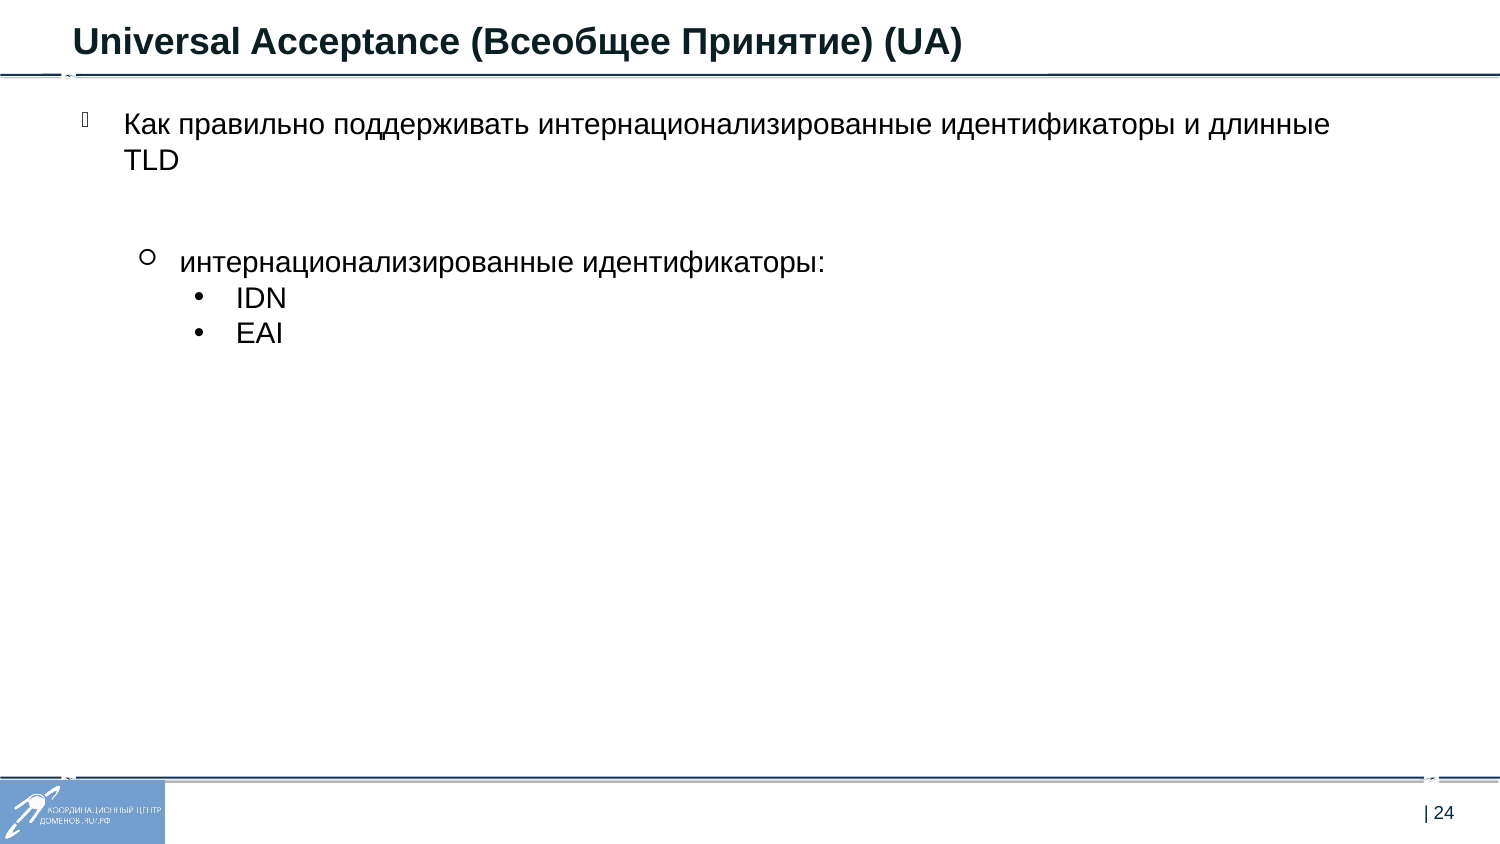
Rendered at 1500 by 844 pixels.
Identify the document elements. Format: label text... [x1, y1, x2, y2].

picture [0, 779, 166, 844]
list Как правильно поддерживать интернационализированные идентификаторы и длинные TLD интернационализированные идентификаторы: IDN EAI [70, 93, 1368, 656]
title Universal Acceptance (Всеобщее Принятие) (UA) [61, 5, 1376, 62]
